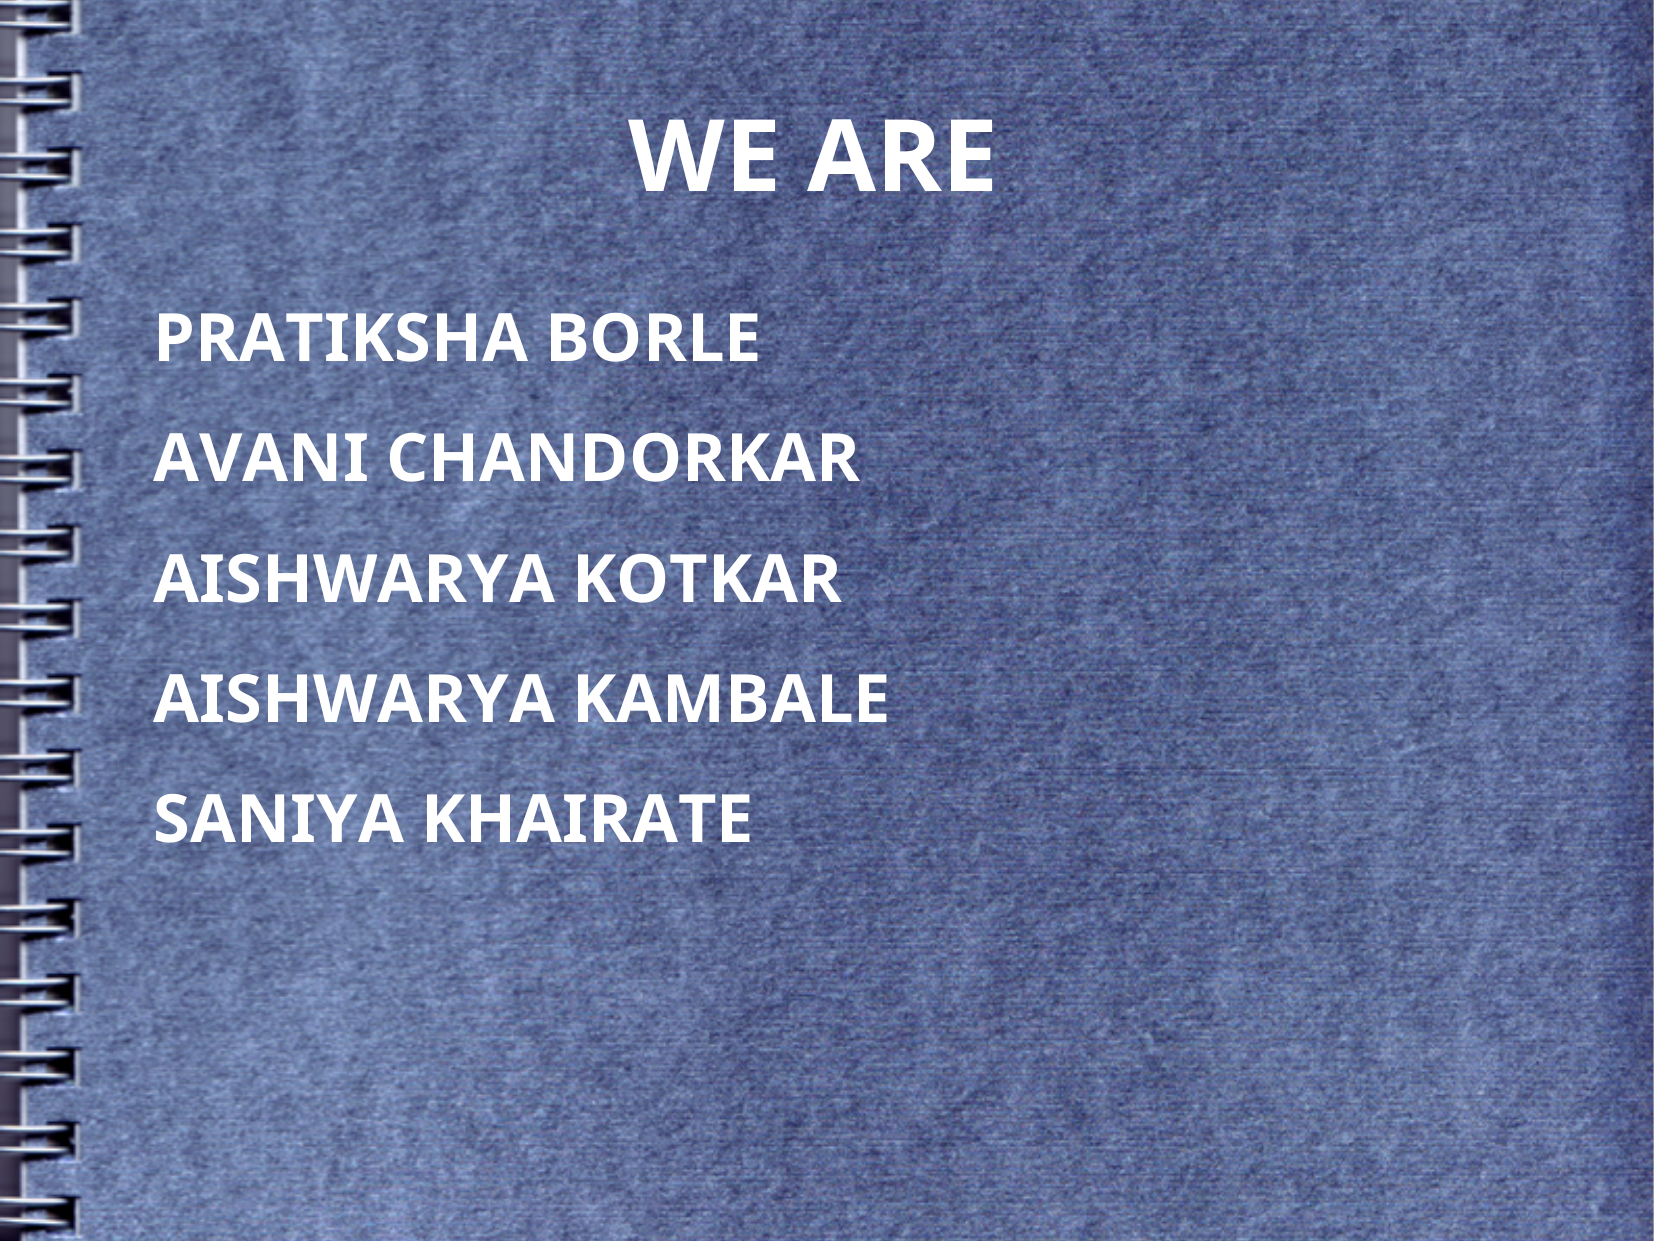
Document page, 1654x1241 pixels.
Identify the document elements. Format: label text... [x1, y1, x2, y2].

picture [0, 0, 1654, 1241]
title WE ARE [82, 49, 1571, 257]
list PRATIKSHA BORLE AVANI CHANDORKAR AISHWARYA KOTKAR AISHWARYA KAMBALE SANIYA KHAIRATE [82, 290, 1571, 1109]
